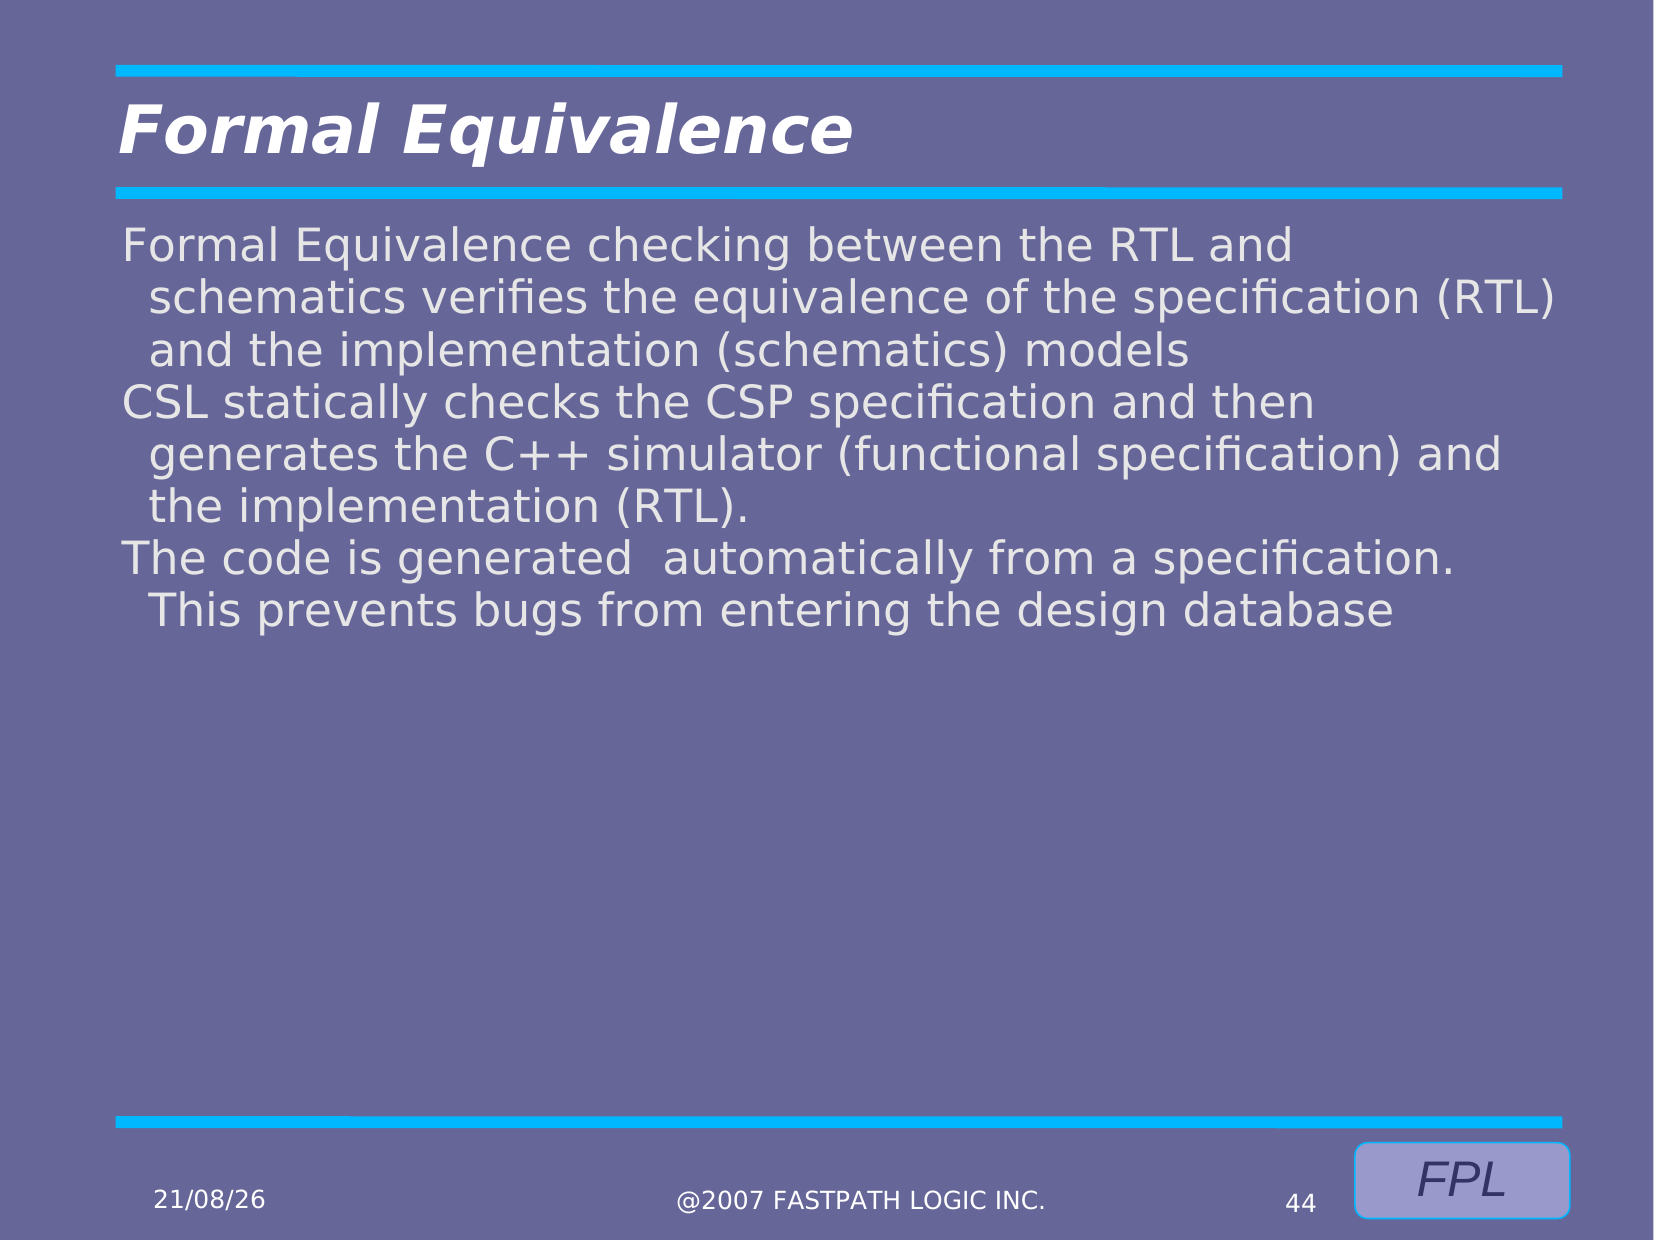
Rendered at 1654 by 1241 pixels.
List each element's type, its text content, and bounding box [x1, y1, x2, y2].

list Formal Equivalence checking between the RTL and schematics verifies the equivalence of the specification (RTL) and the implementation (schematics) models CSL statically checks the CSP specification and then generates the C++ simulator (functional specification) and the implementation (RTL). The code is generated automatically from a specification. This prevents bugs from entering the design database [121, 219, 1561, 1133]
title Formal Equivalence [118, 41, 1531, 220]
